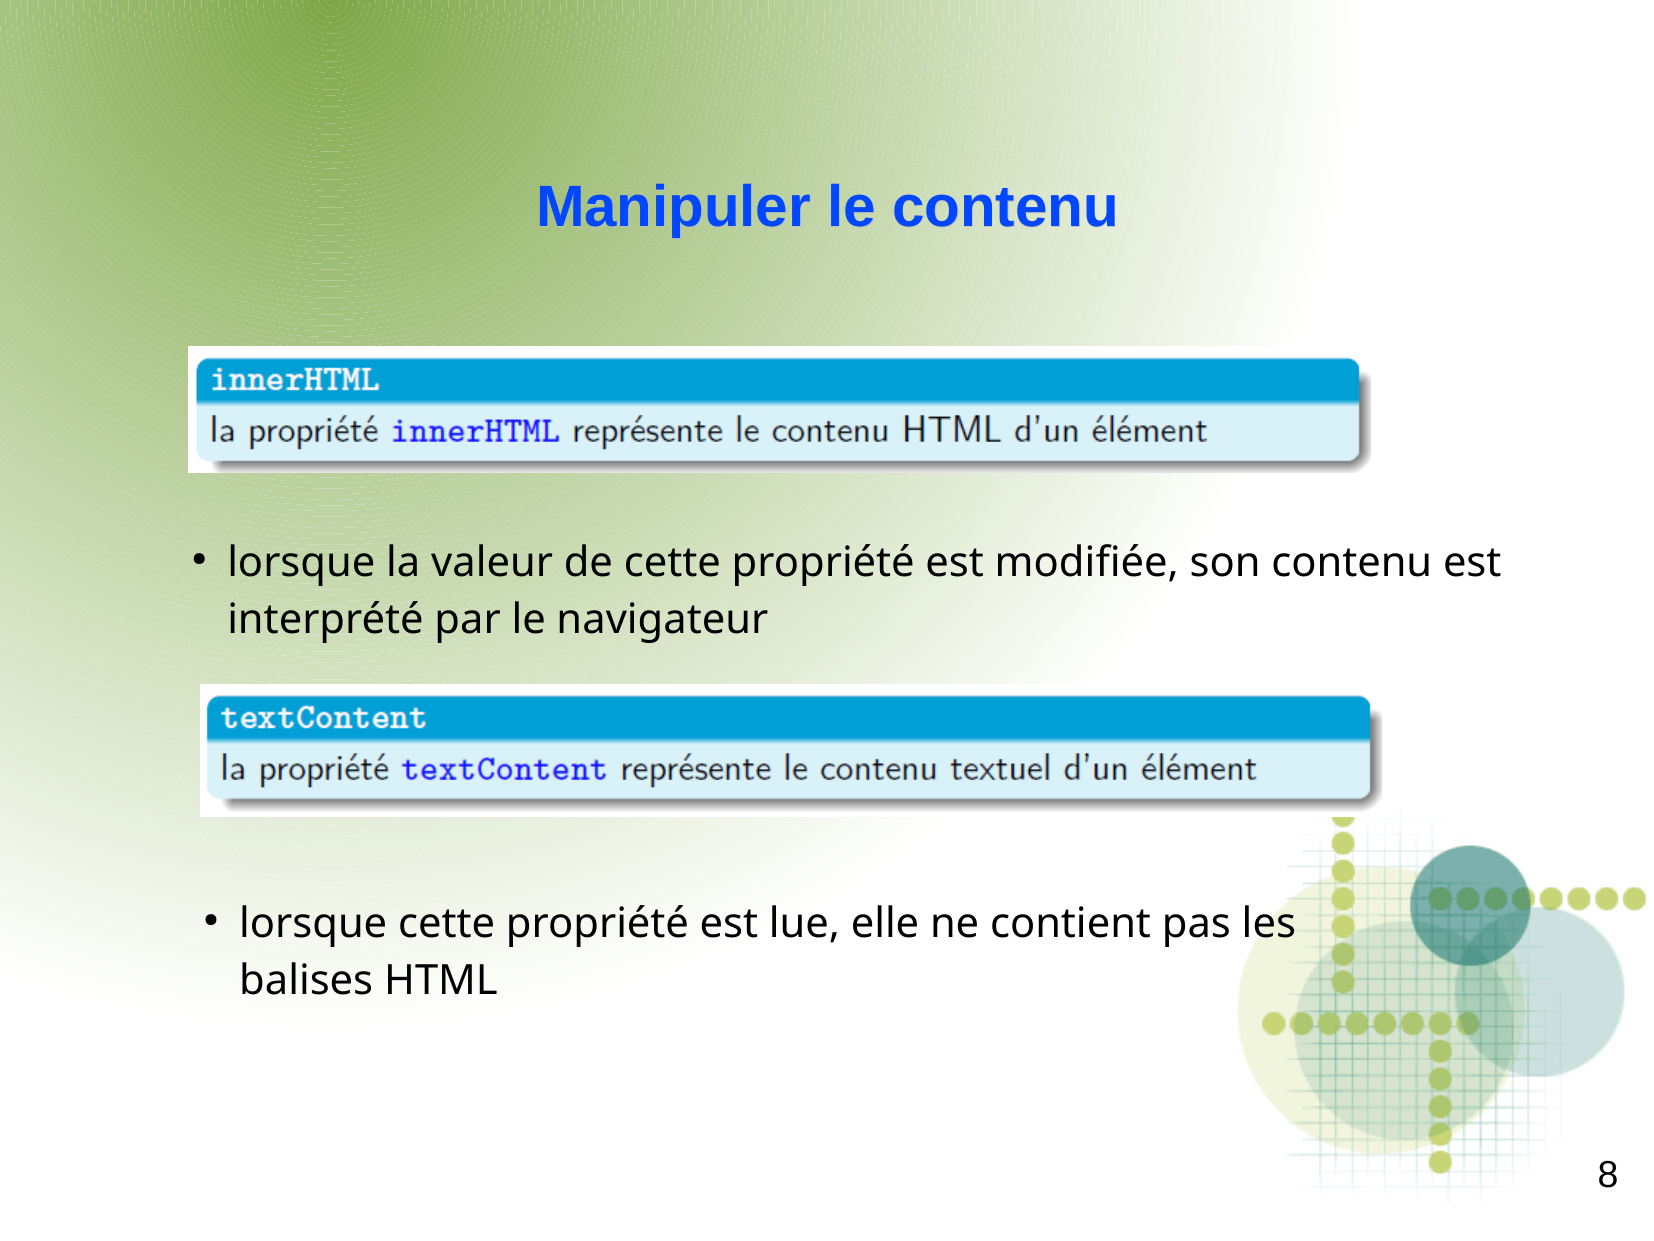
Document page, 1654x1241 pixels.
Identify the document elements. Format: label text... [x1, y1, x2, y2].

picture [188, 346, 1371, 473]
text_box lorsque cette propriété est lue, elle ne contient pas les balises HTML [188, 884, 1335, 1016]
picture [200, 684, 1654, 1211]
text_box lorsque la valeur de cette propriété est modifiée, son contenu est interprété par le navigateur [177, 523, 1536, 662]
text_box <numéro> [1582, 1145, 1654, 1217]
title Manipuler le contenu [121, 102, 1534, 310]
